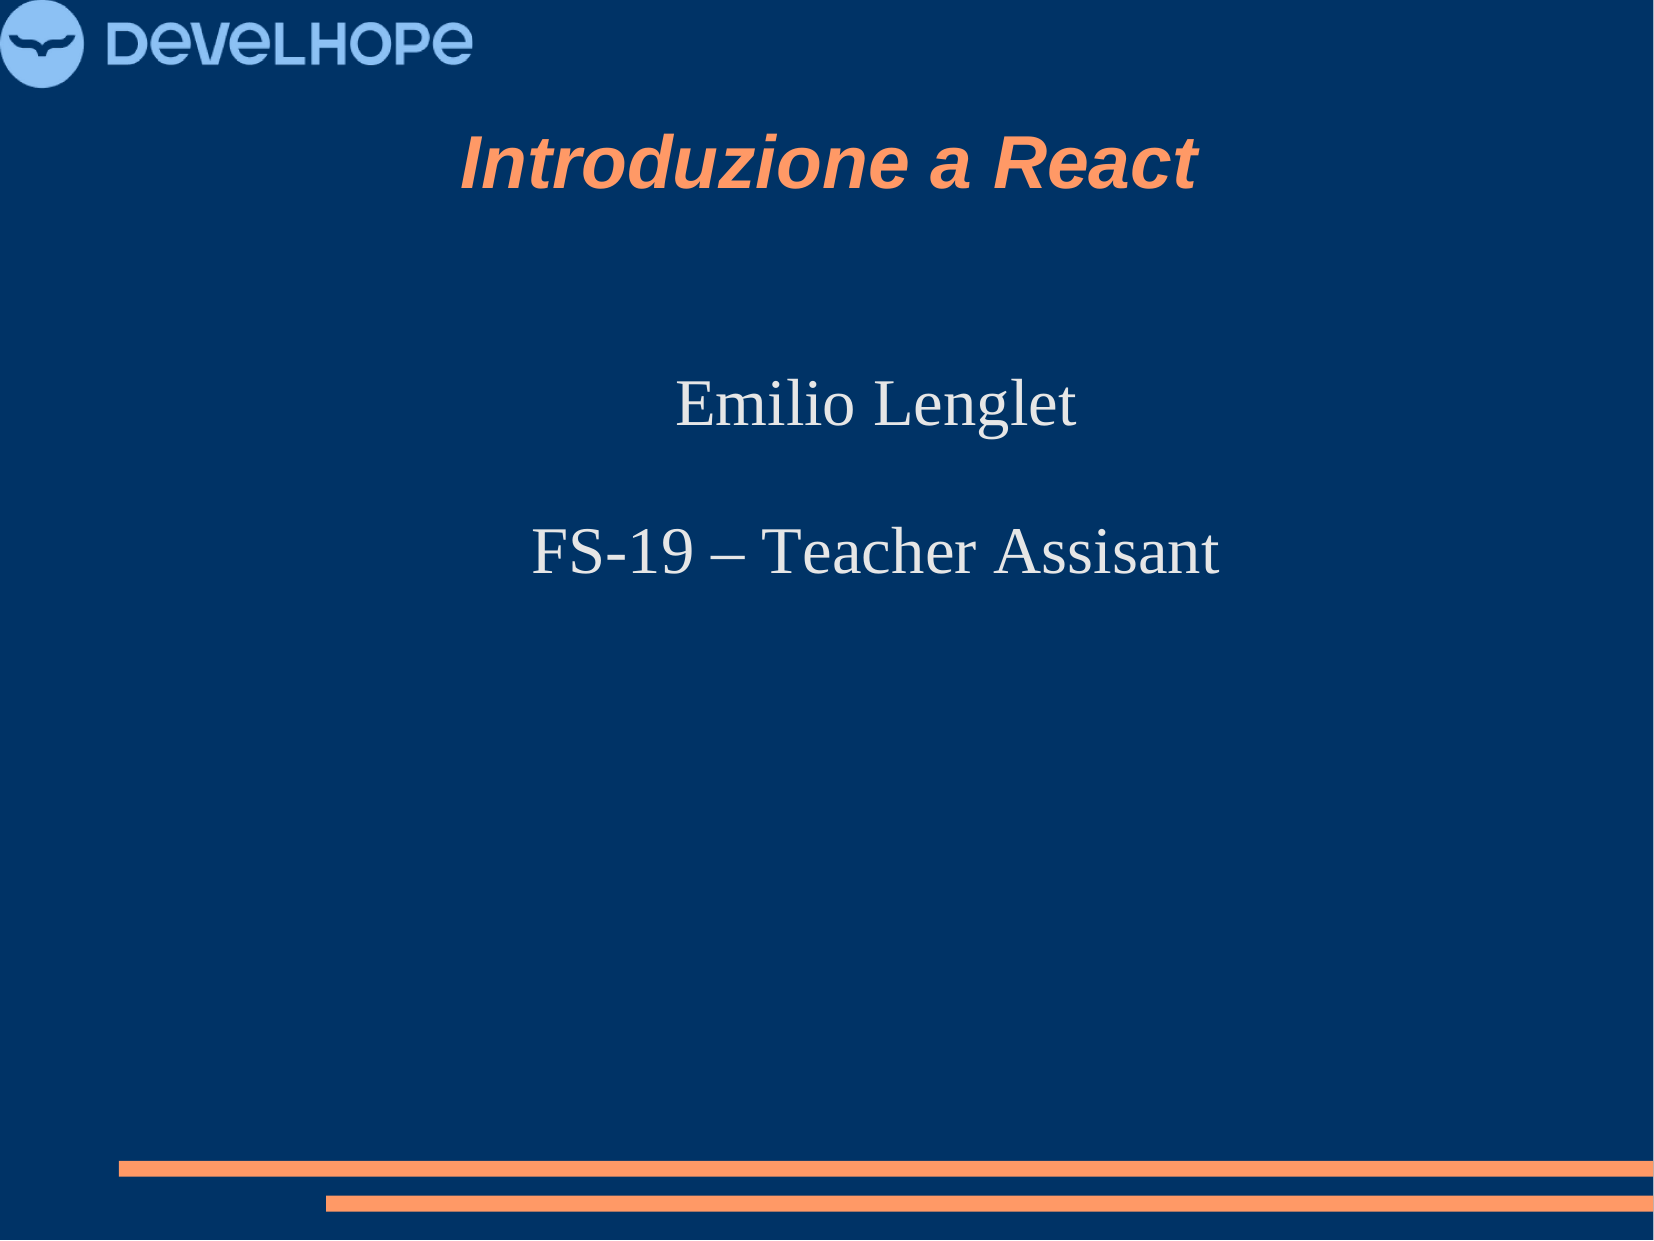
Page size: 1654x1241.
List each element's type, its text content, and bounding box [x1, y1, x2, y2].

text_box [0, 0, 473, 89]
title Introduzione a React [123, 59, 1536, 267]
list Emilio Lenglet FS-19 – Teacher Assisant [147, 365, 1535, 739]
